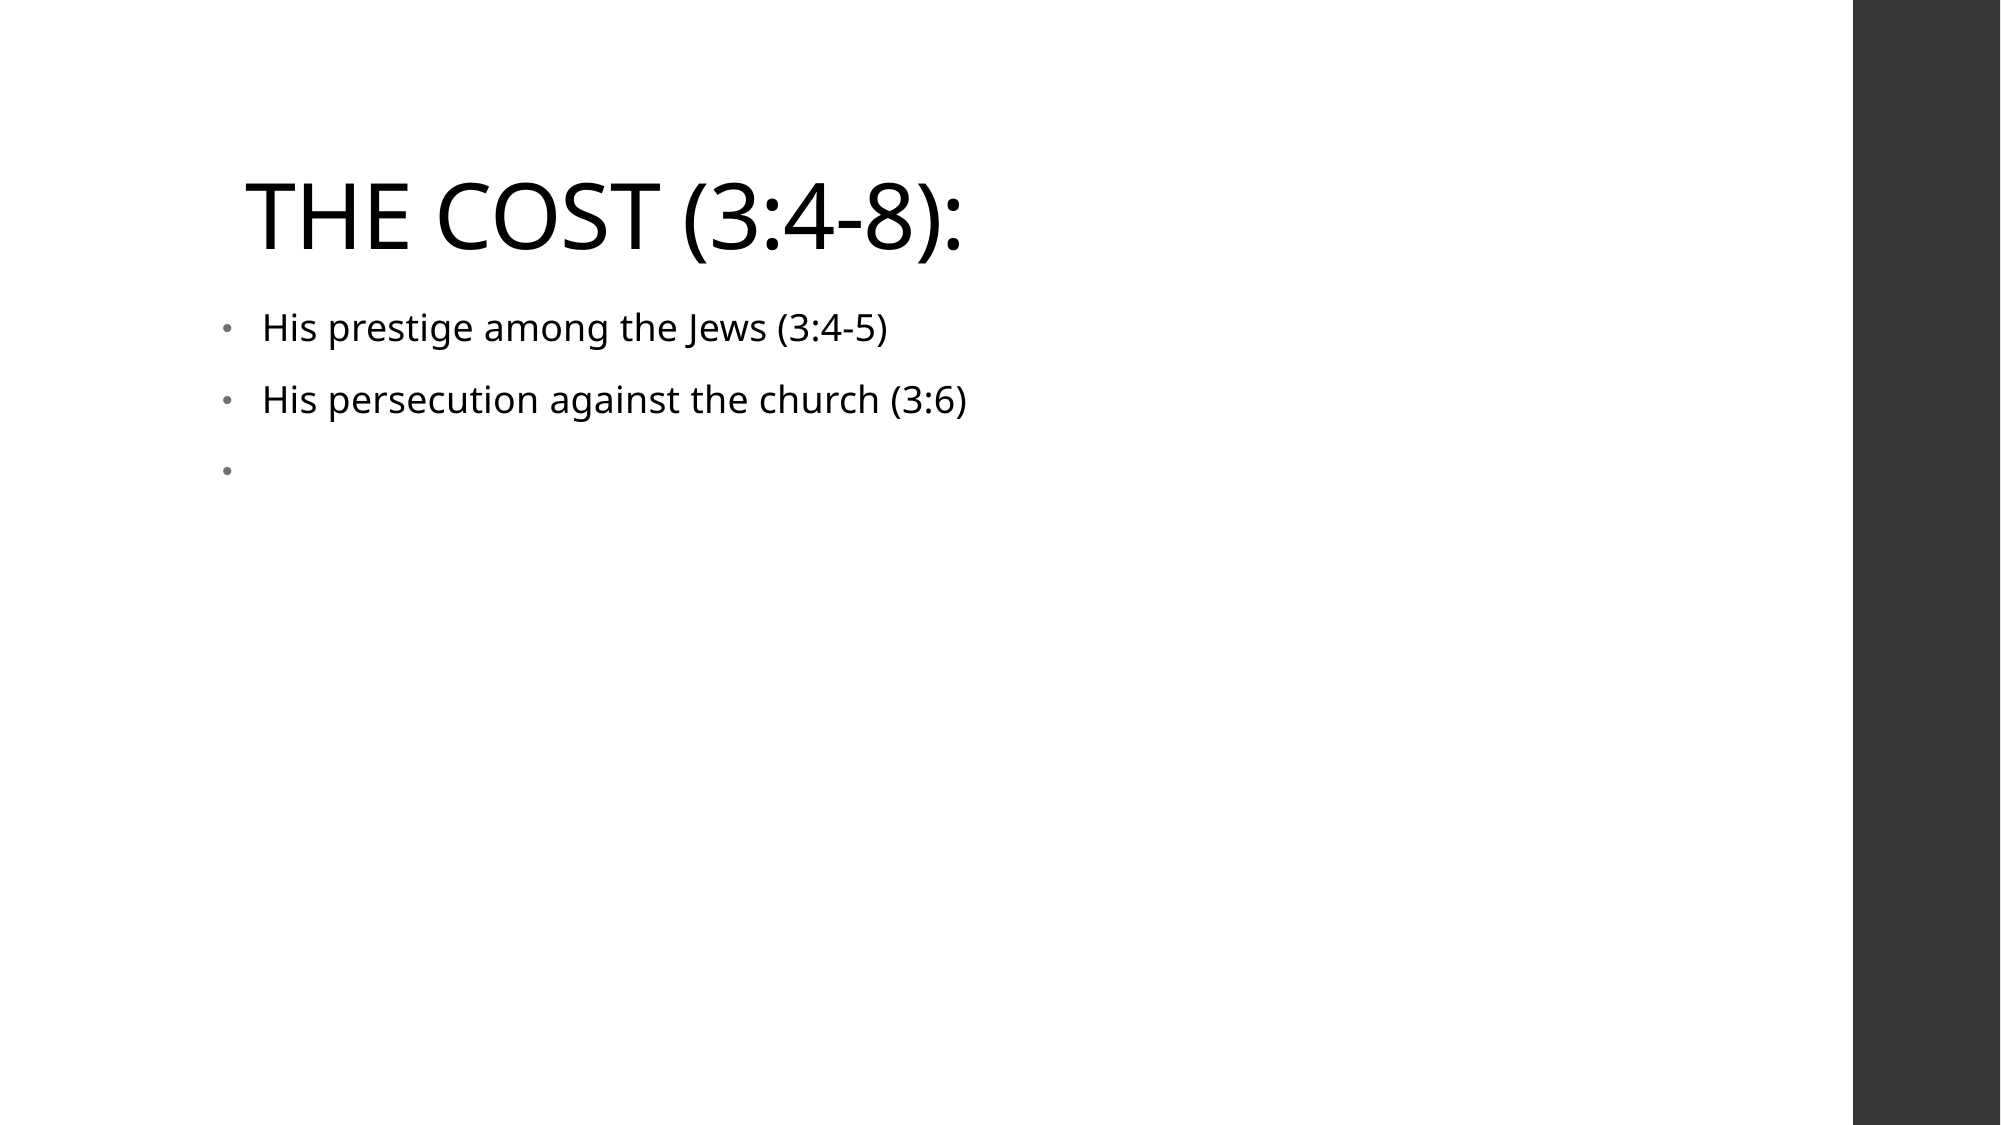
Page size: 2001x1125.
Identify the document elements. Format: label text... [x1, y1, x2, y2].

title THE COST (3:4-8): [206, 60, 1797, 278]
list His prestige among the Jews (3:4-5) His persecution against the church (3:6) [206, 299, 1617, 1014]
